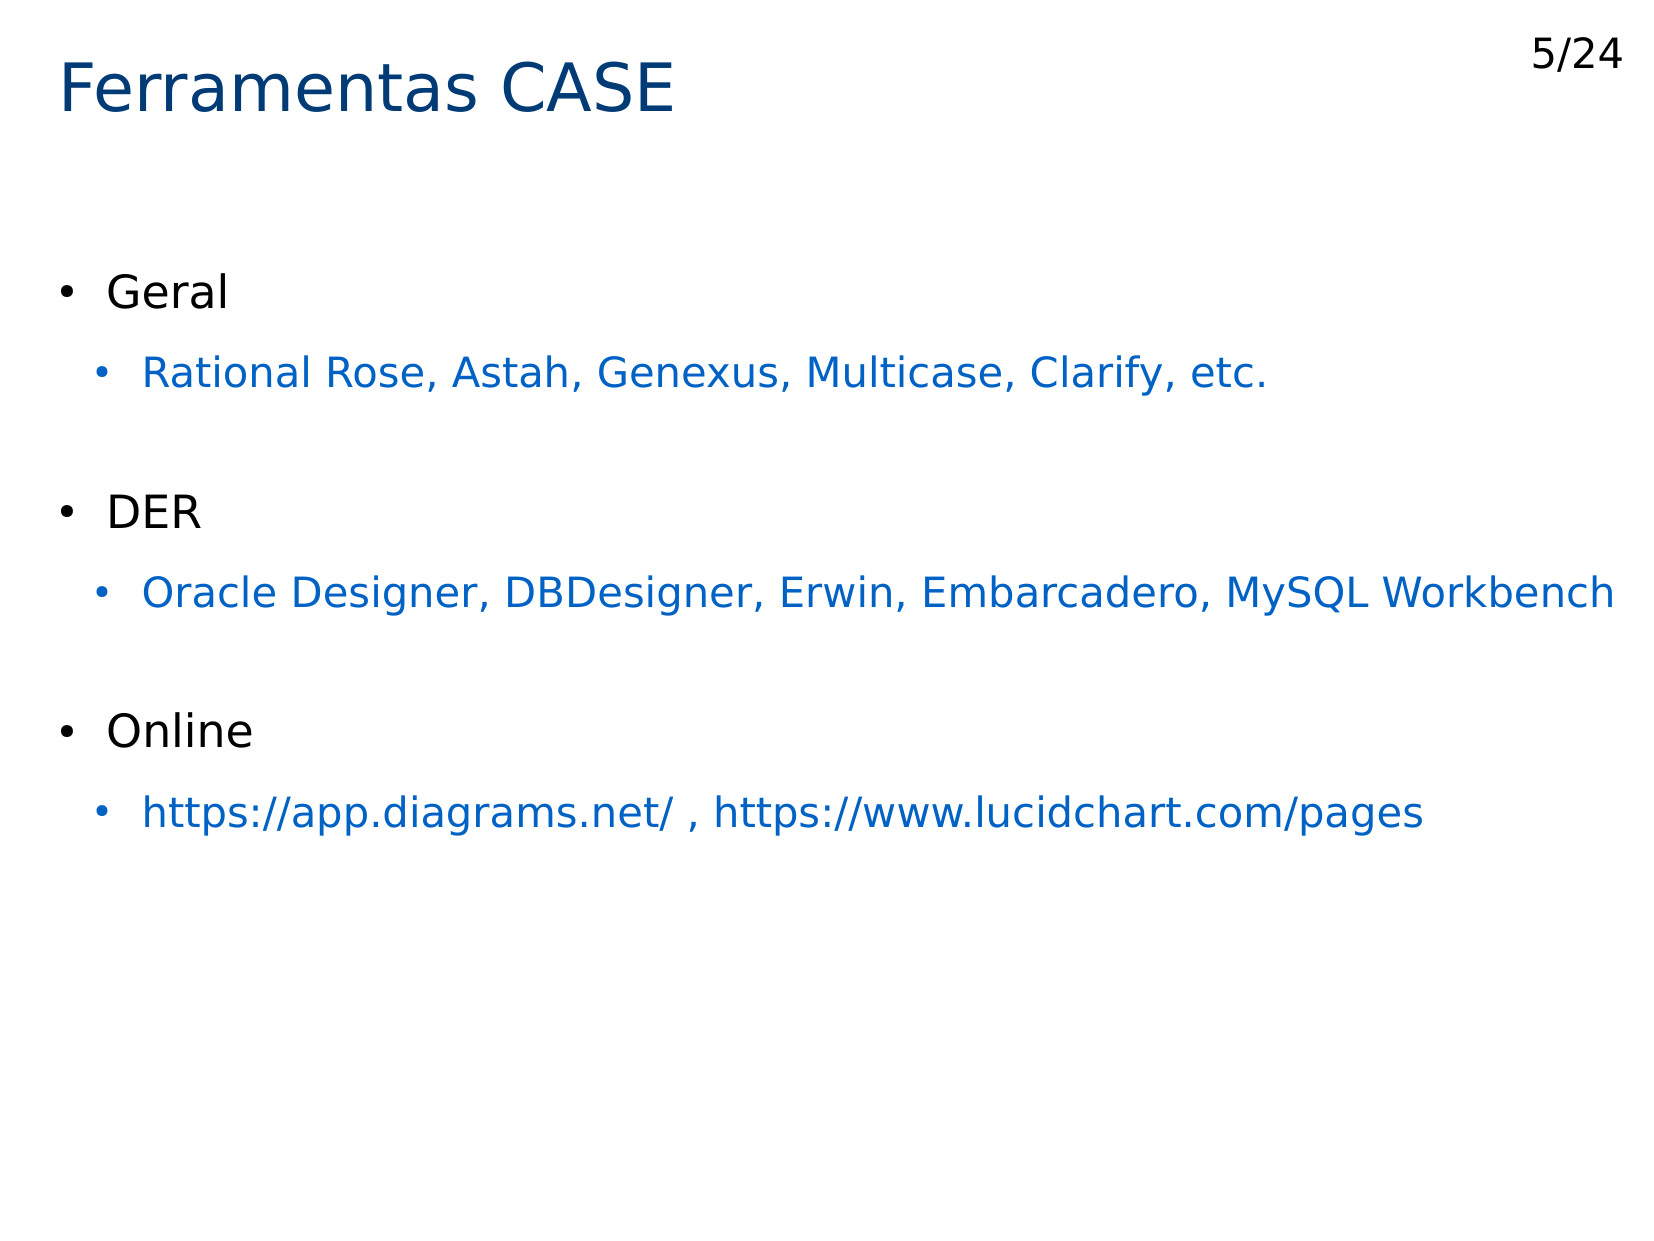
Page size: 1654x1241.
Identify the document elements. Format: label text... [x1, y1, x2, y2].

list Geral Rational Rose, Astah, Genexus, Multicase, Clarify, etc. DER Oracle Designer, DBDesigner, Erwin, Embarcadero, MySQL Workbench Online https://app.diagrams.net/ , https://www.lucidchart.com/pages [59, 265, 1625, 1211]
title Ferramentas CASE [59, 29, 1506, 148]
